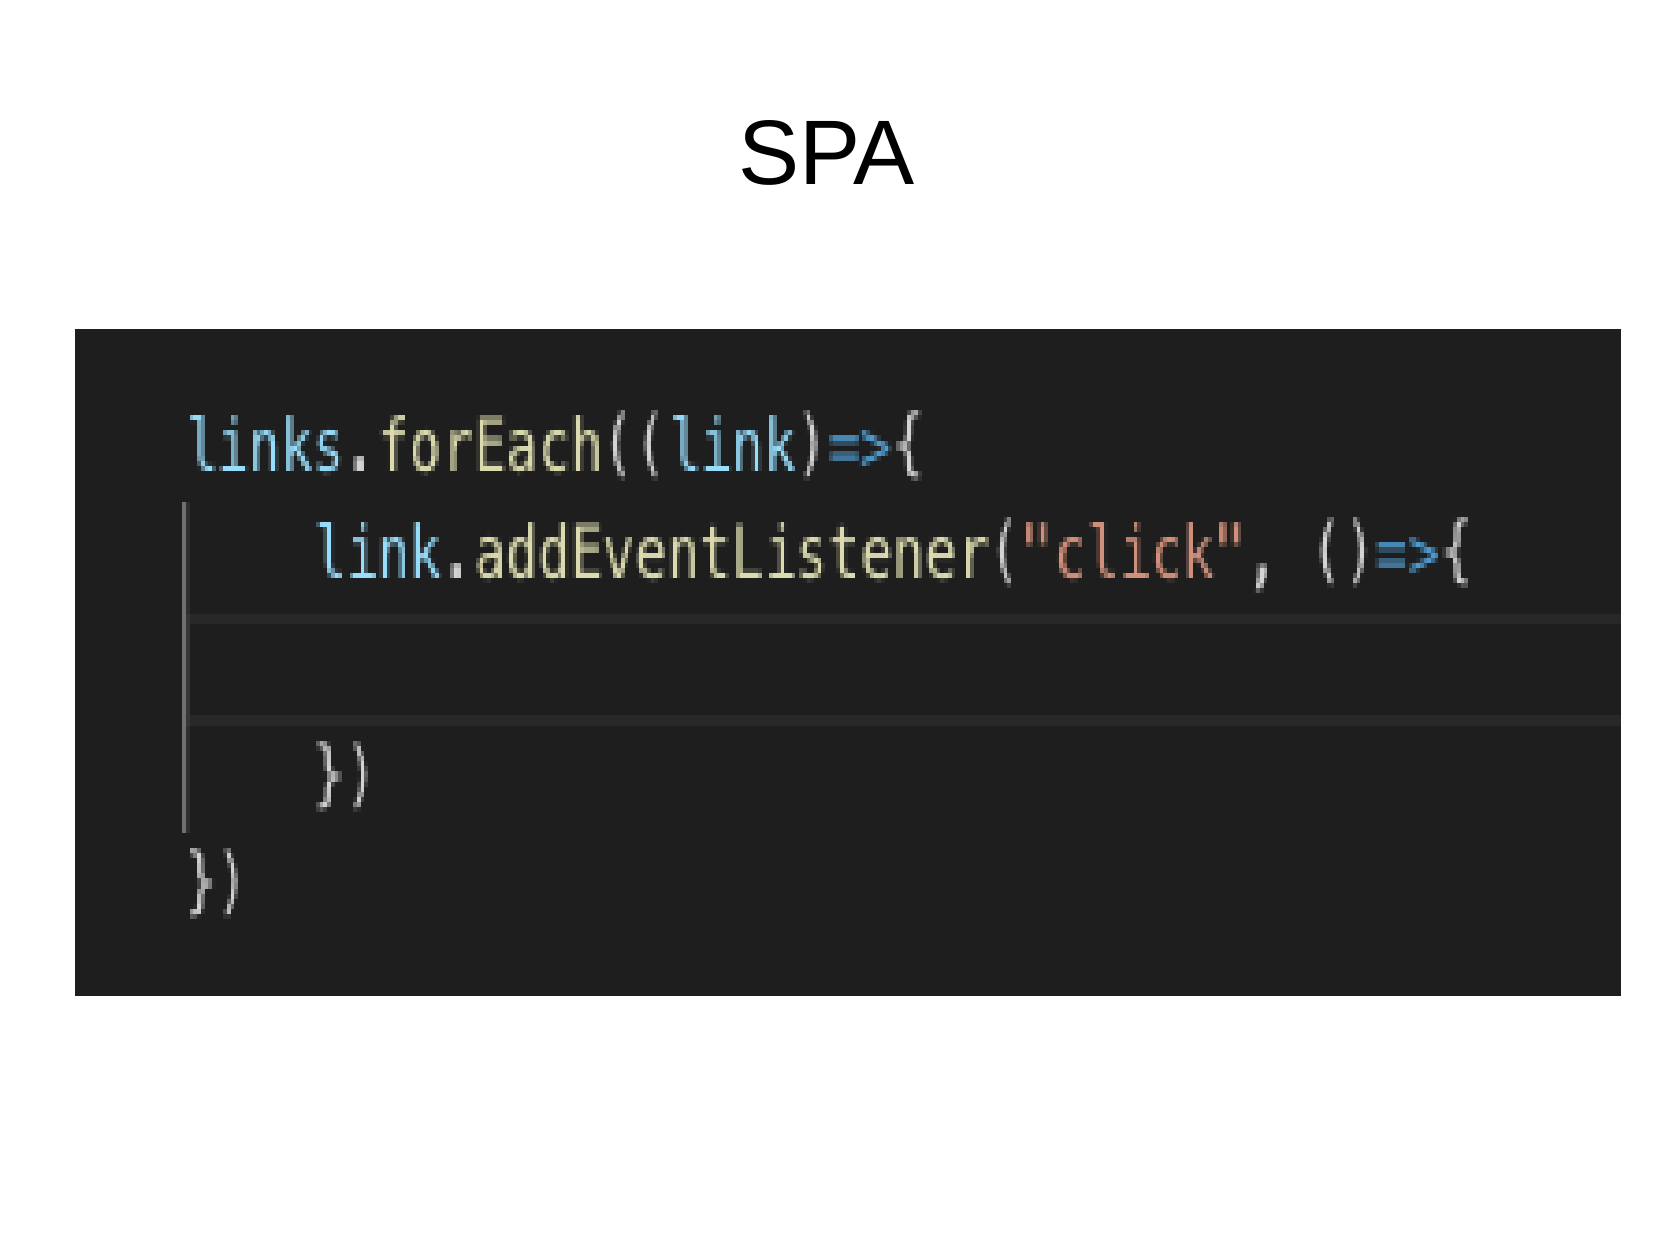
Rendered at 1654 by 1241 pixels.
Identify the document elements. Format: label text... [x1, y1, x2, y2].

picture [75, 329, 1621, 997]
title SPA [82, 49, 1571, 257]
